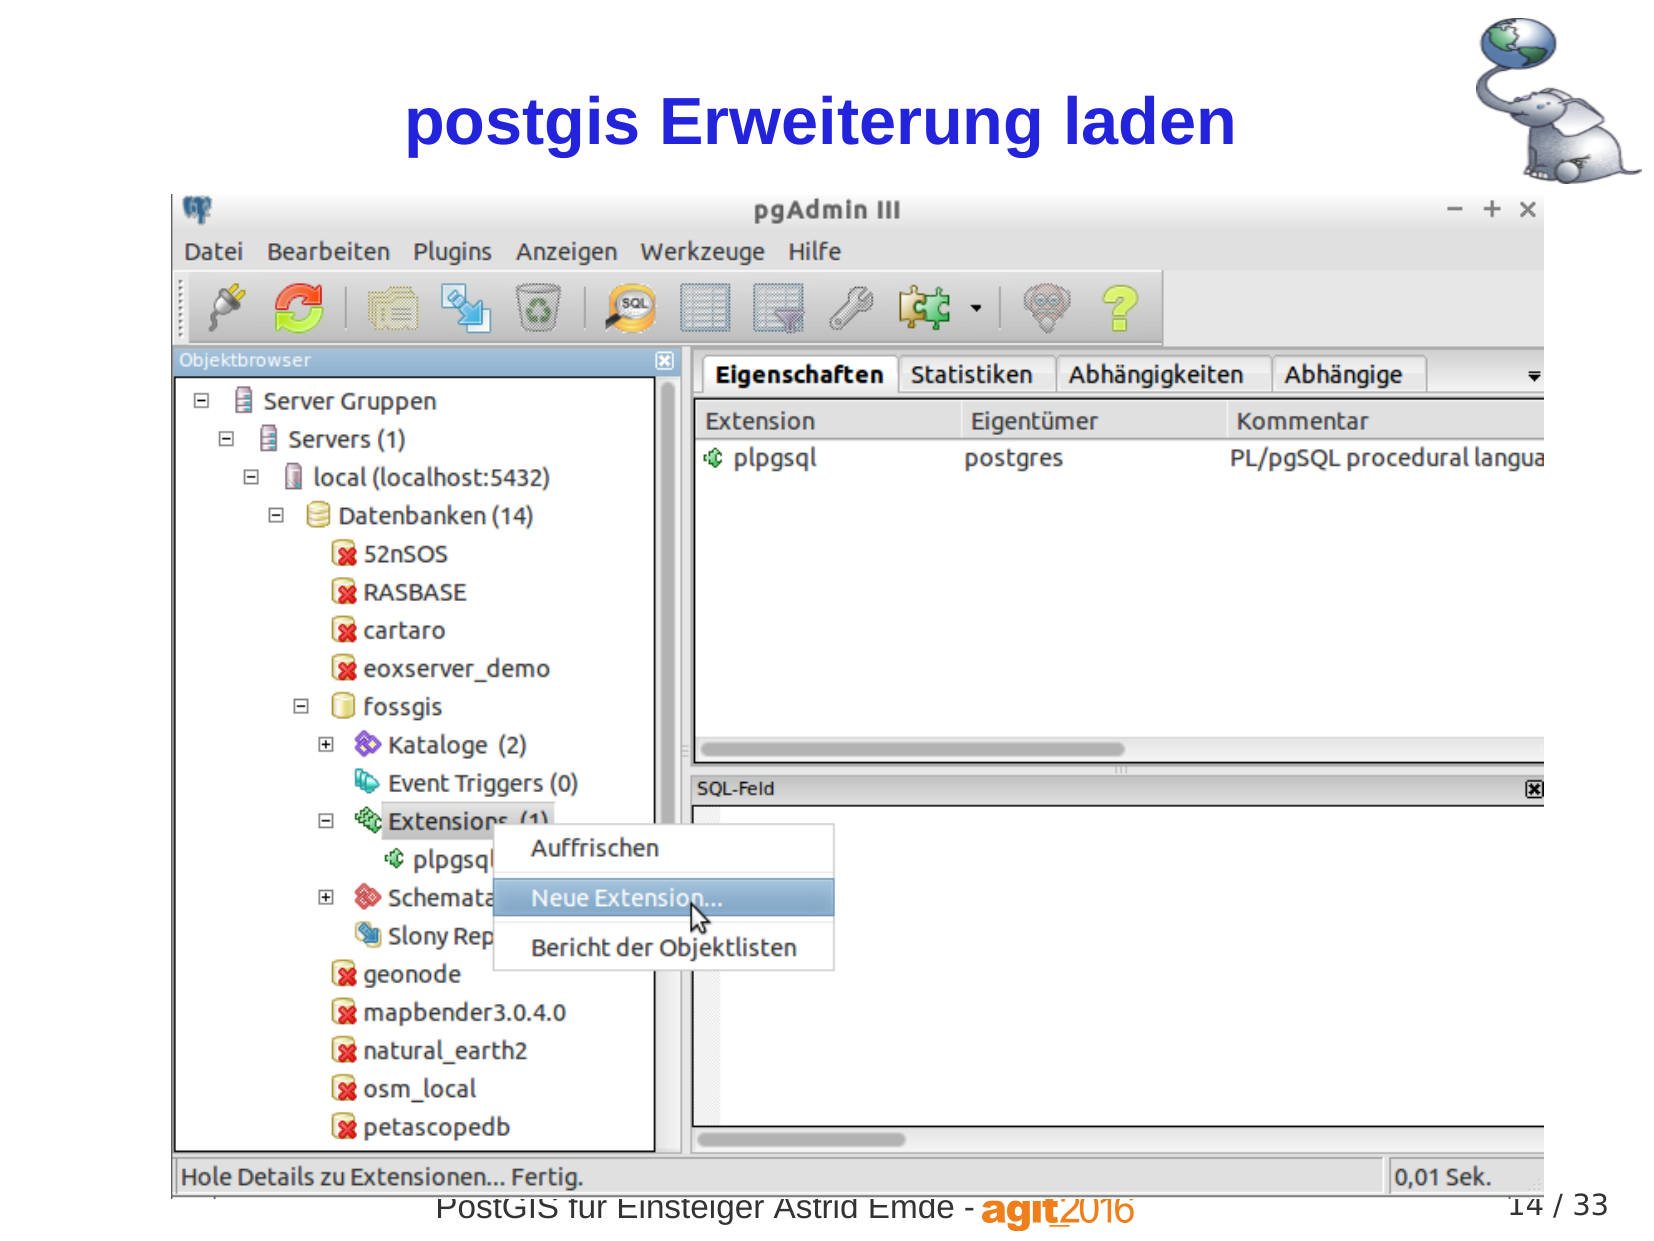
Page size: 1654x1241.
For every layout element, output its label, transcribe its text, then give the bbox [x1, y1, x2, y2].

title postgis Erweiterung laden [76, 47, 1565, 195]
picture [171, 194, 1544, 1232]
picture [1476, 18, 1642, 184]
